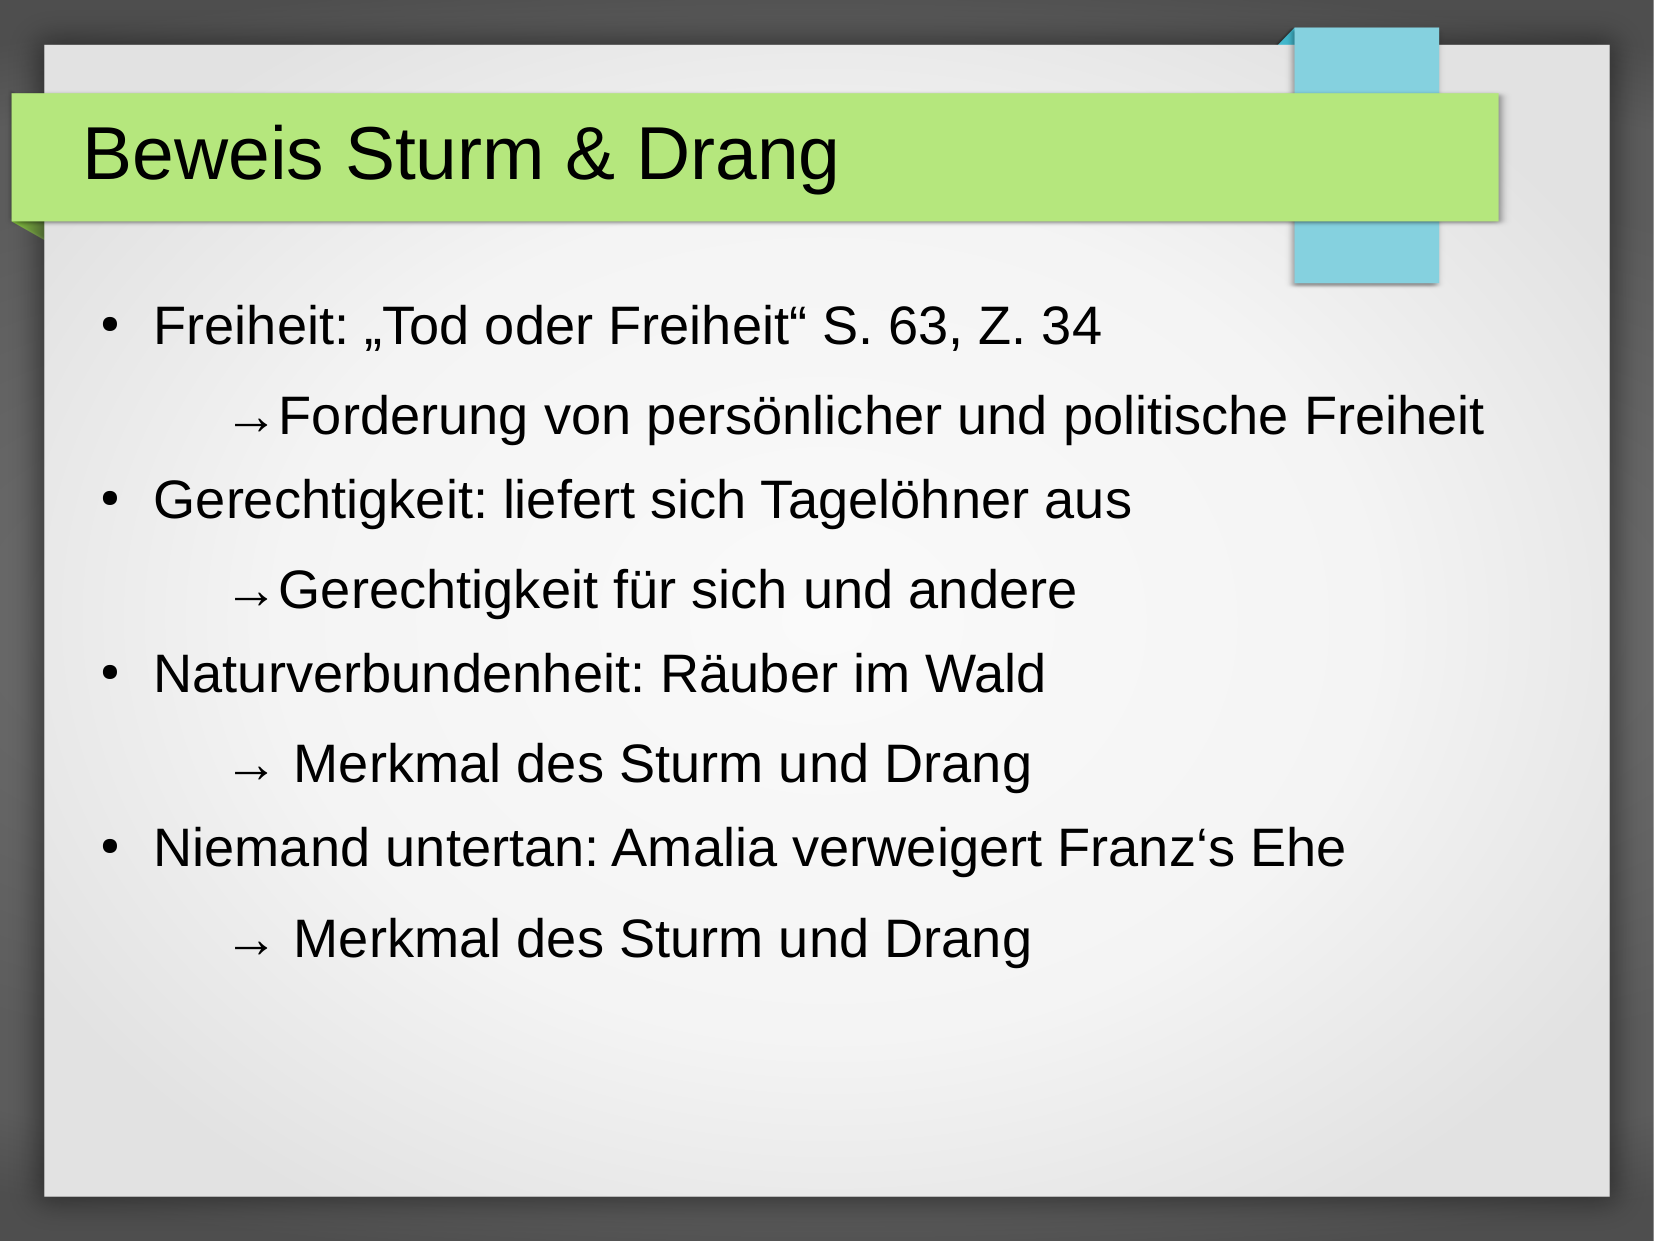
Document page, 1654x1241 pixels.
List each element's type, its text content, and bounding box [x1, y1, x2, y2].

title Beweis Sturm & Drang [82, 94, 1264, 213]
list Freiheit: „Tod oder Freiheit“ S. 63, Z. 34 →Forderung von persönlicher und politische Freiheit Gerechtigkeit: liefert sich Tagelöhner aus →Gerechtigkeit für sich und andere Naturverbundenheit: Räuber im Wald → Merkmal des Sturm und Drang Niemand untertan: Amalia verweigert Franz‘s Ehe → Merkmal des Sturm und Drang [82, 295, 1571, 1015]
picture [0, 0, 1654, 1241]
